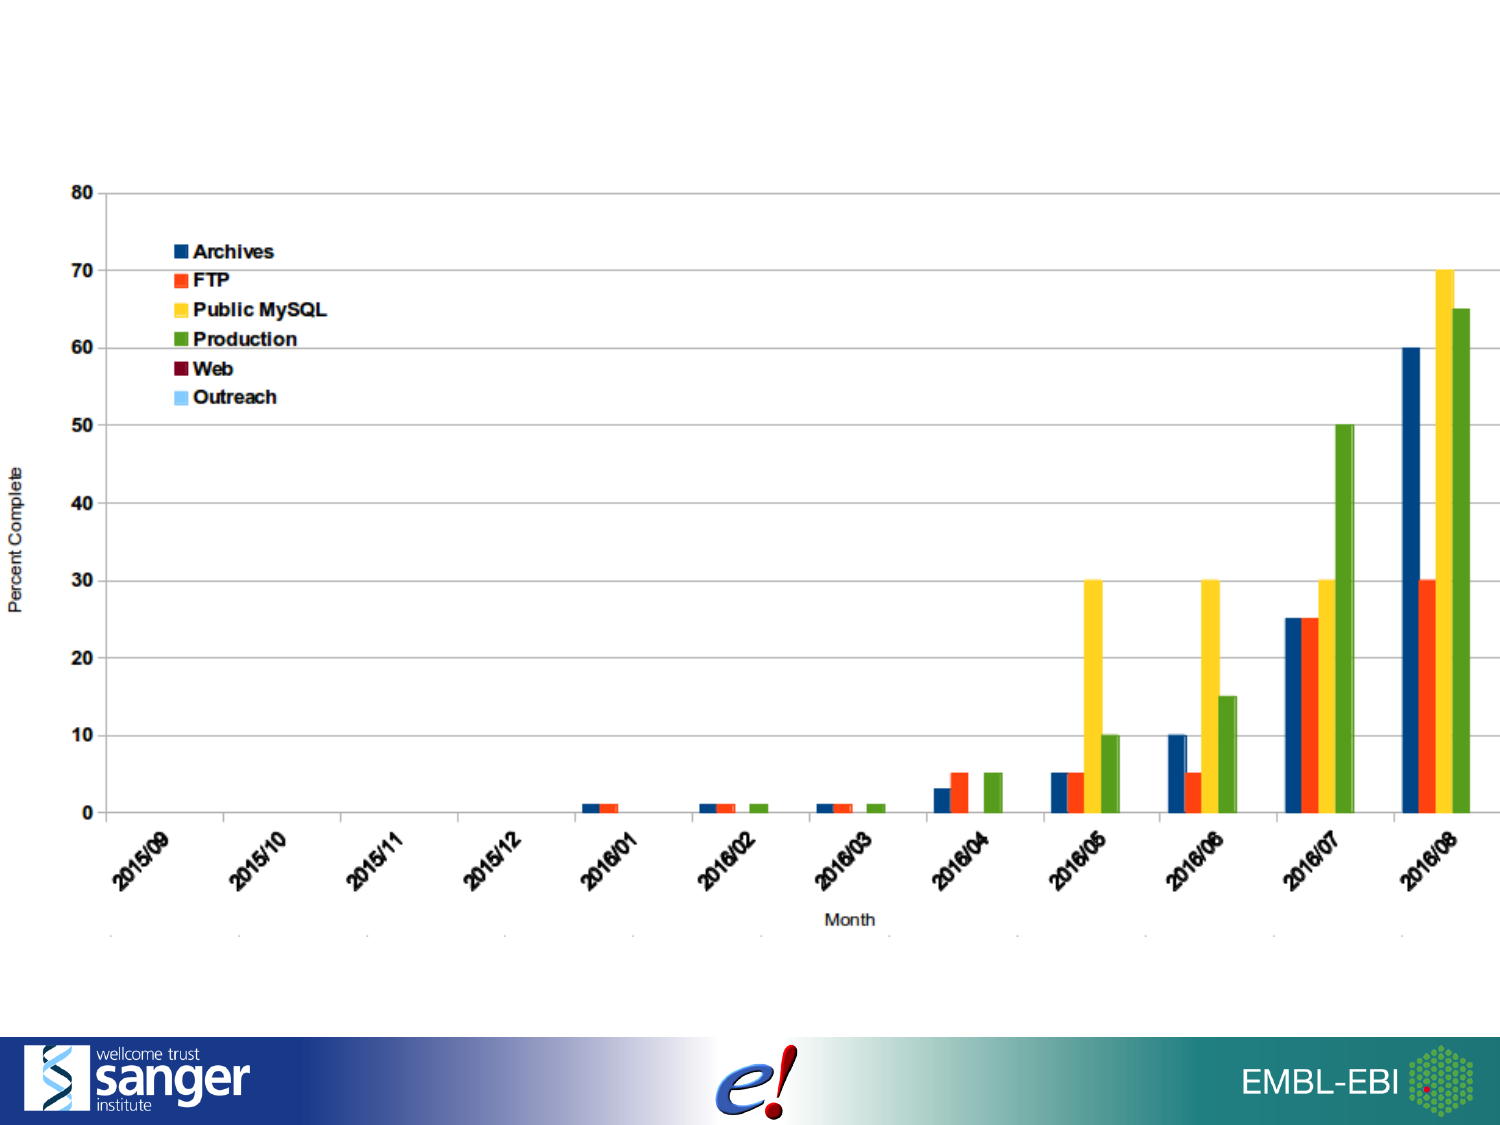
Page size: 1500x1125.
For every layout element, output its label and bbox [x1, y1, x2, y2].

picture [1, 165, 1500, 938]
picture [0, 1037, 1500, 1125]
